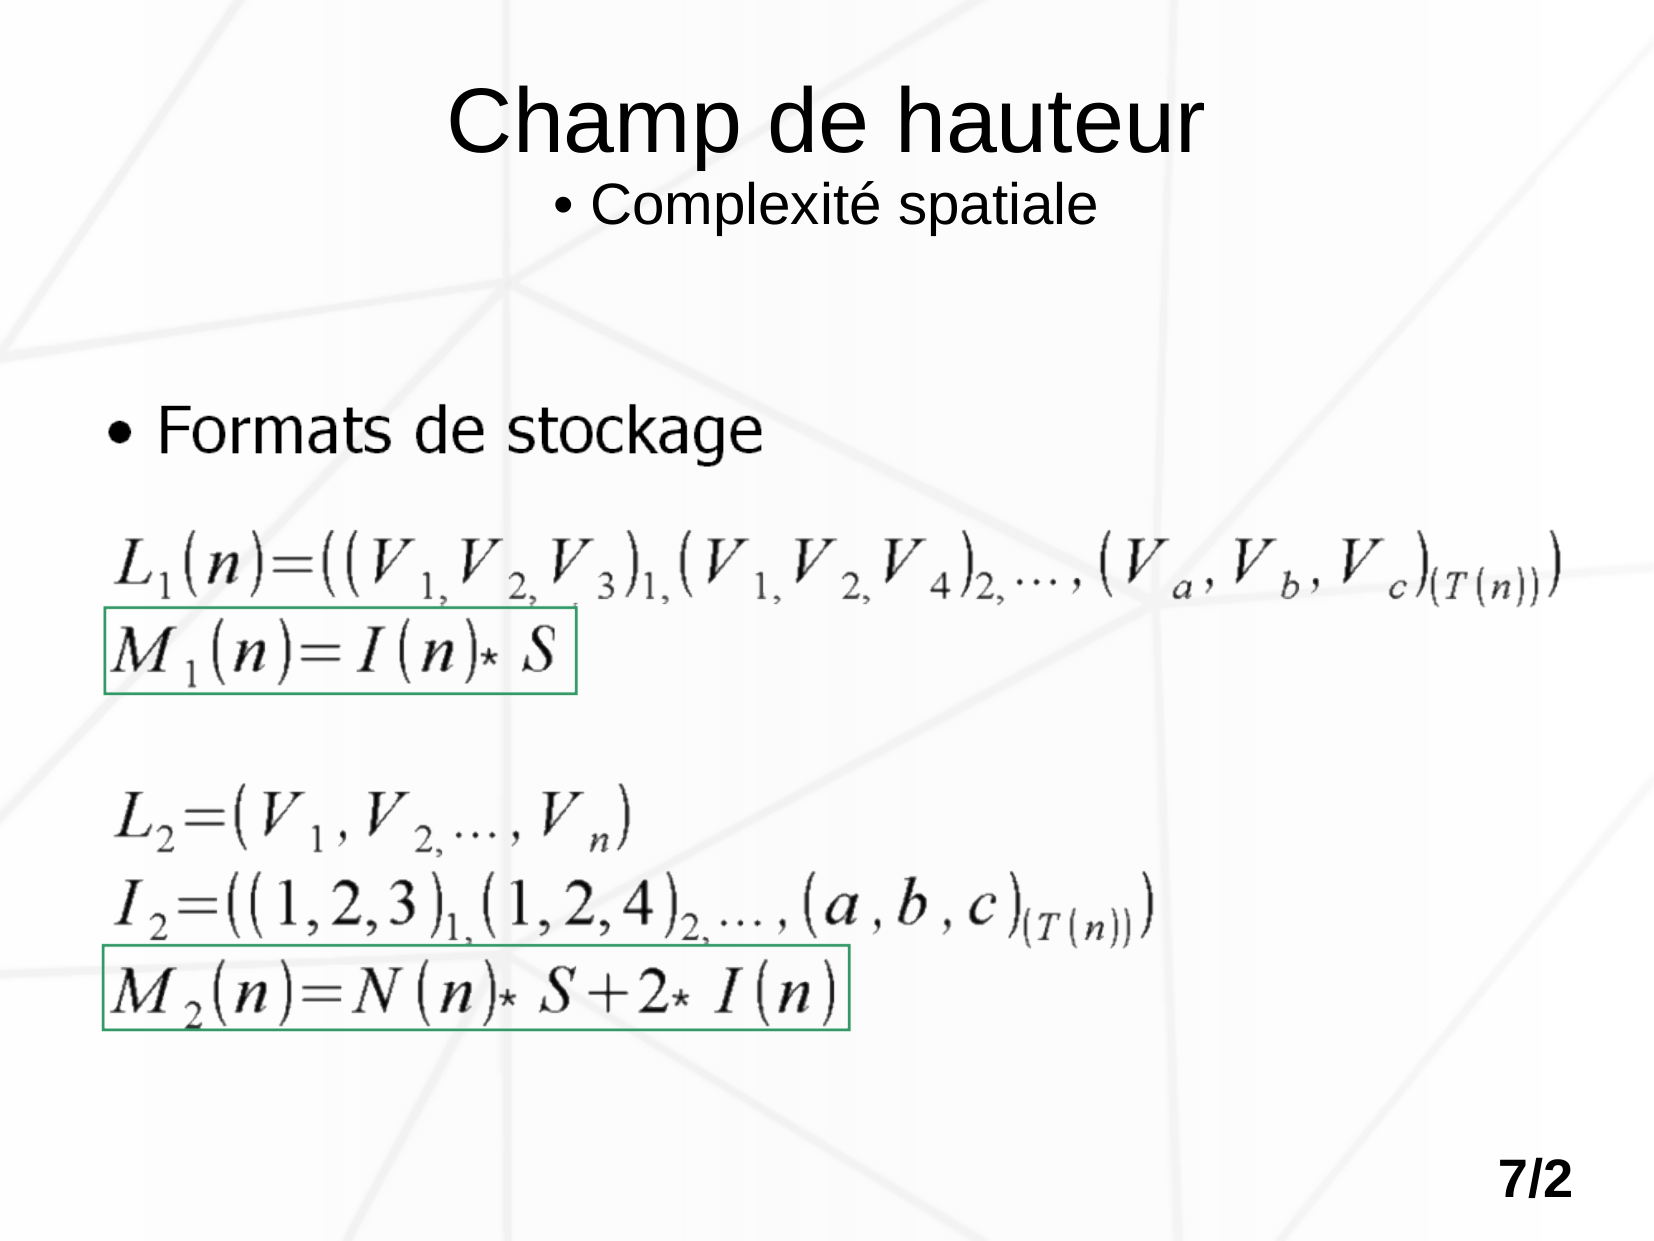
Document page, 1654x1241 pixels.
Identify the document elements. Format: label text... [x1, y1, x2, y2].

picture [0, 0, 1654, 1241]
title Champ de hauteur • Complexité spatiale [82, 49, 1571, 257]
text_box <numéro>/2 [1366, 1141, 1654, 1219]
